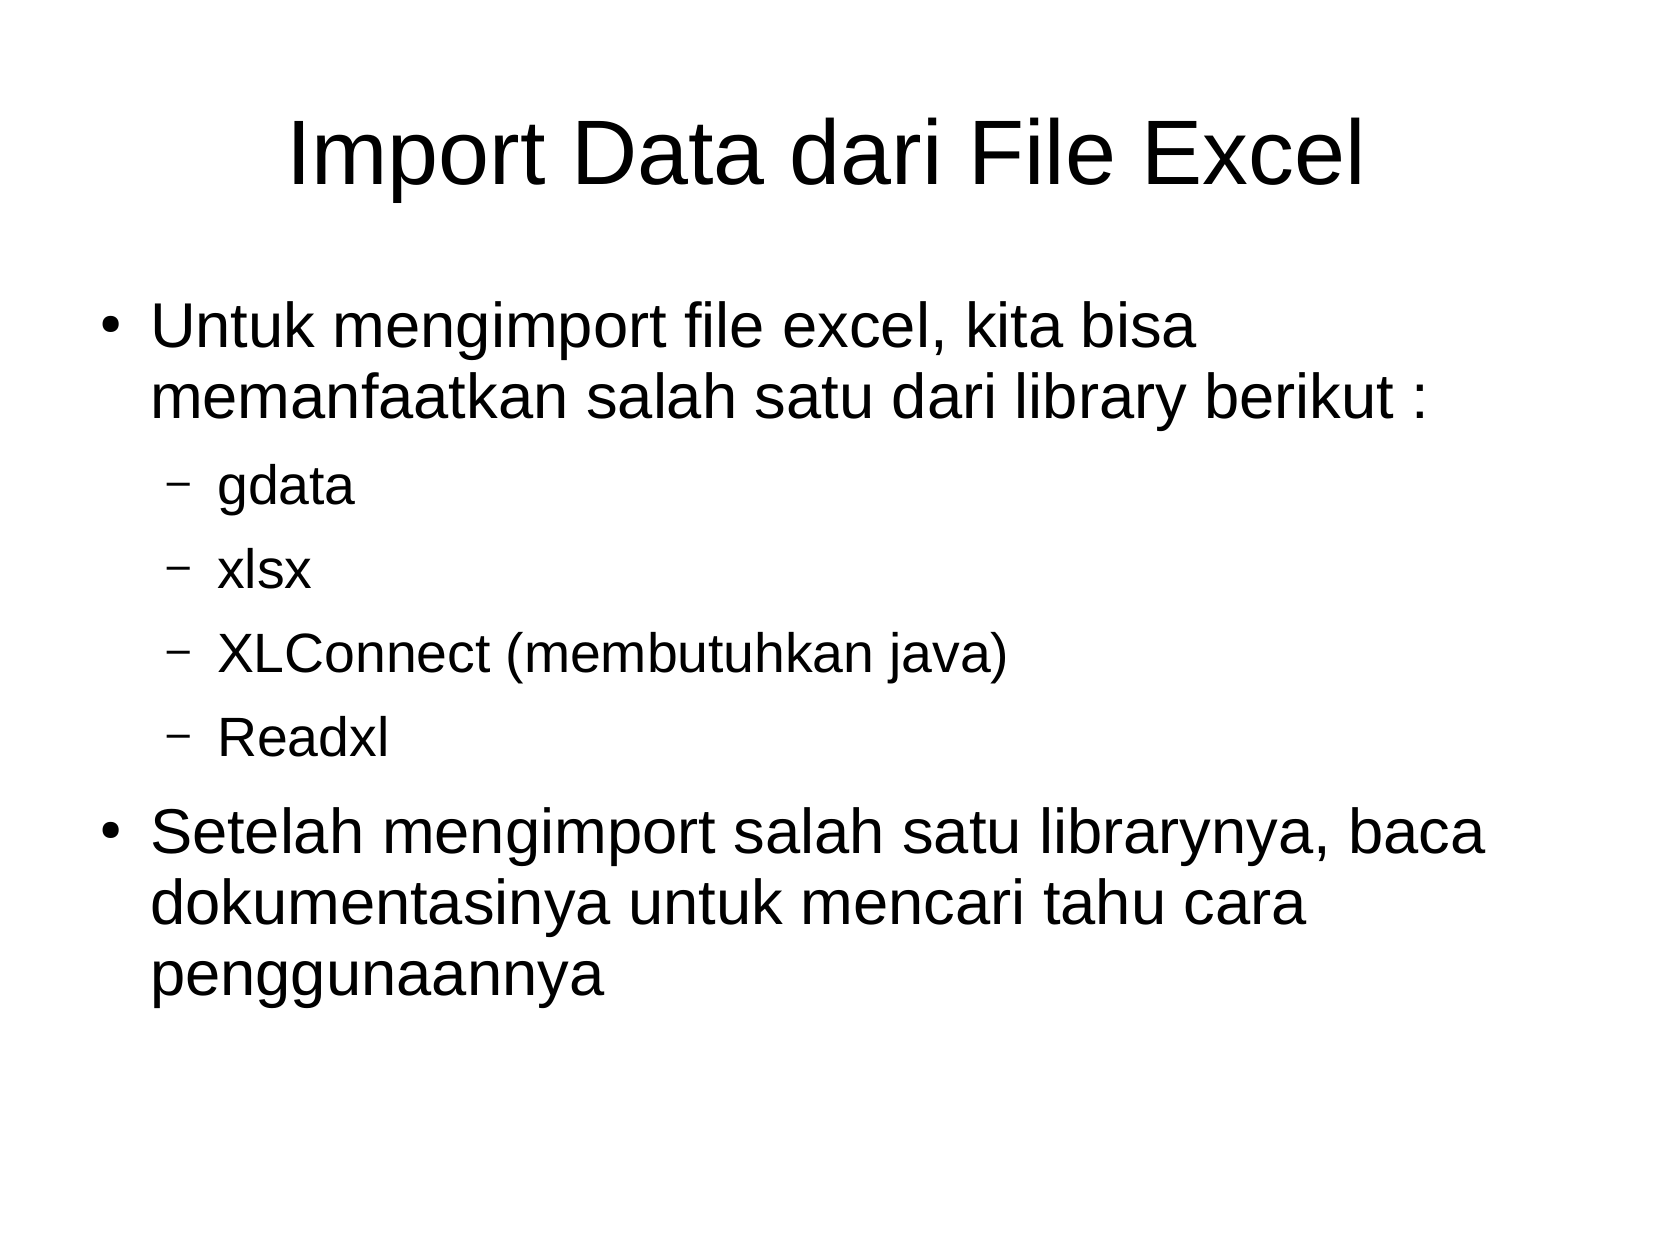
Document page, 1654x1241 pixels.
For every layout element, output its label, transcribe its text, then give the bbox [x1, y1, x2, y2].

title Import Data dari File Excel [82, 49, 1571, 257]
list Untuk mengimport file excel, kita bisa memanfaatkan salah satu dari library berikut : gdata xlsx XLConnect (membutuhkan java) Readxl Setelah mengimport salah satu librarynya, baca dokumentasinya untuk mencari tahu cara penggunaannya [82, 290, 1571, 1010]
